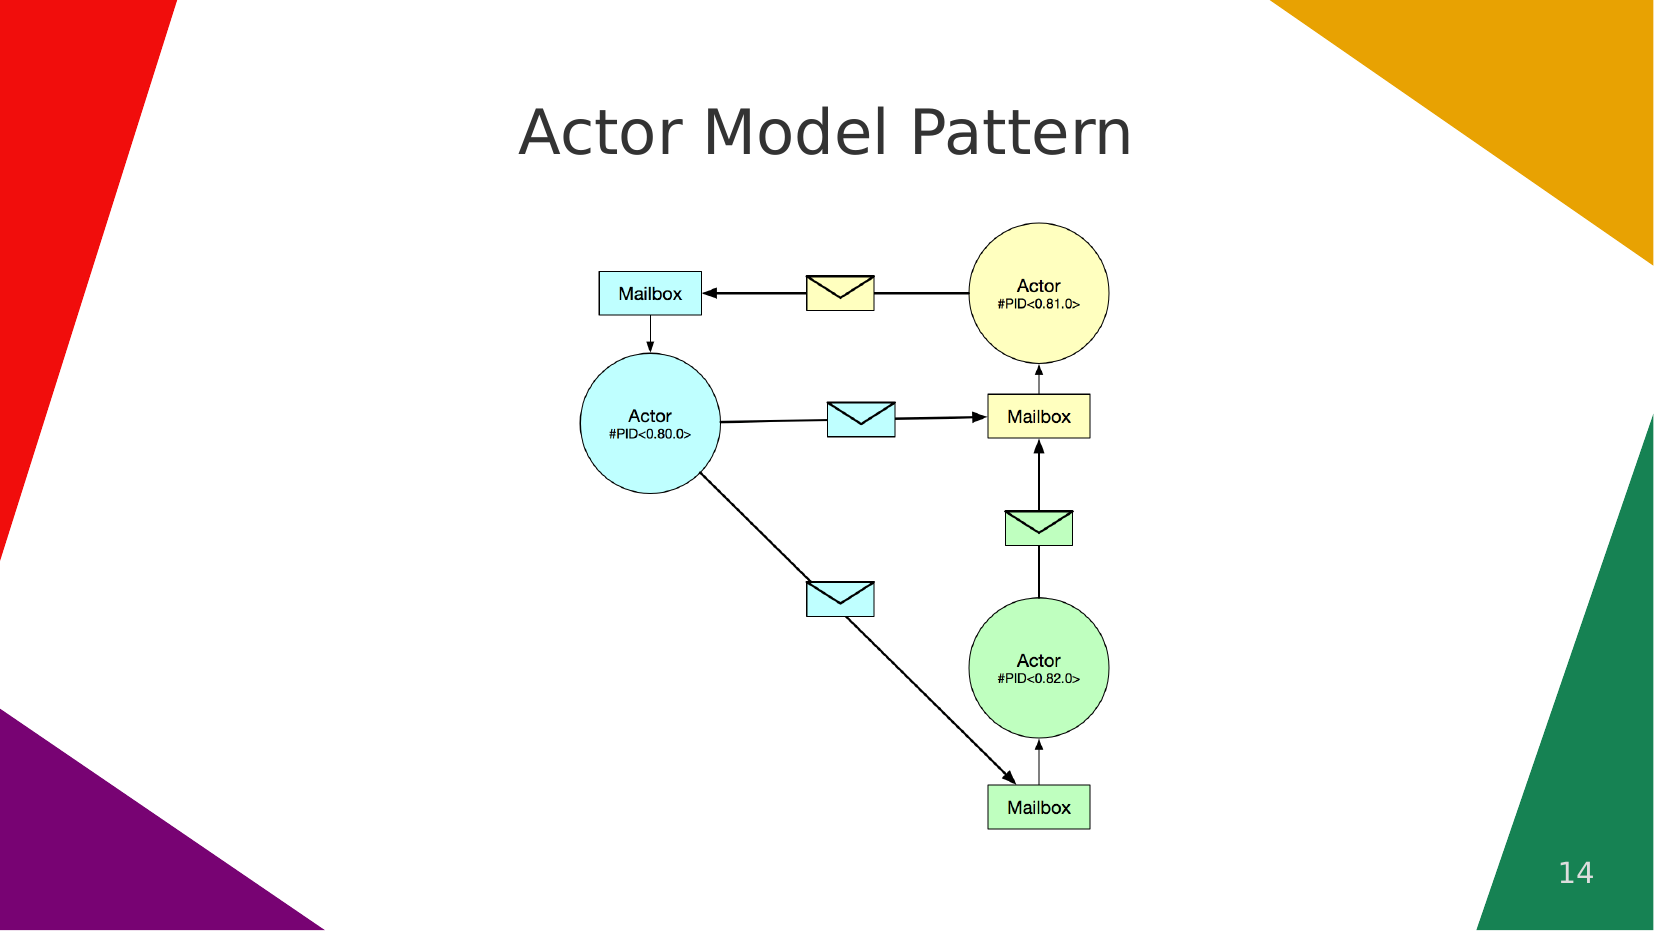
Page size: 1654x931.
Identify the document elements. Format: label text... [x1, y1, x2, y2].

title Actor Model Pattern [118, 59, 1536, 207]
picture [553, 197, 1124, 860]
